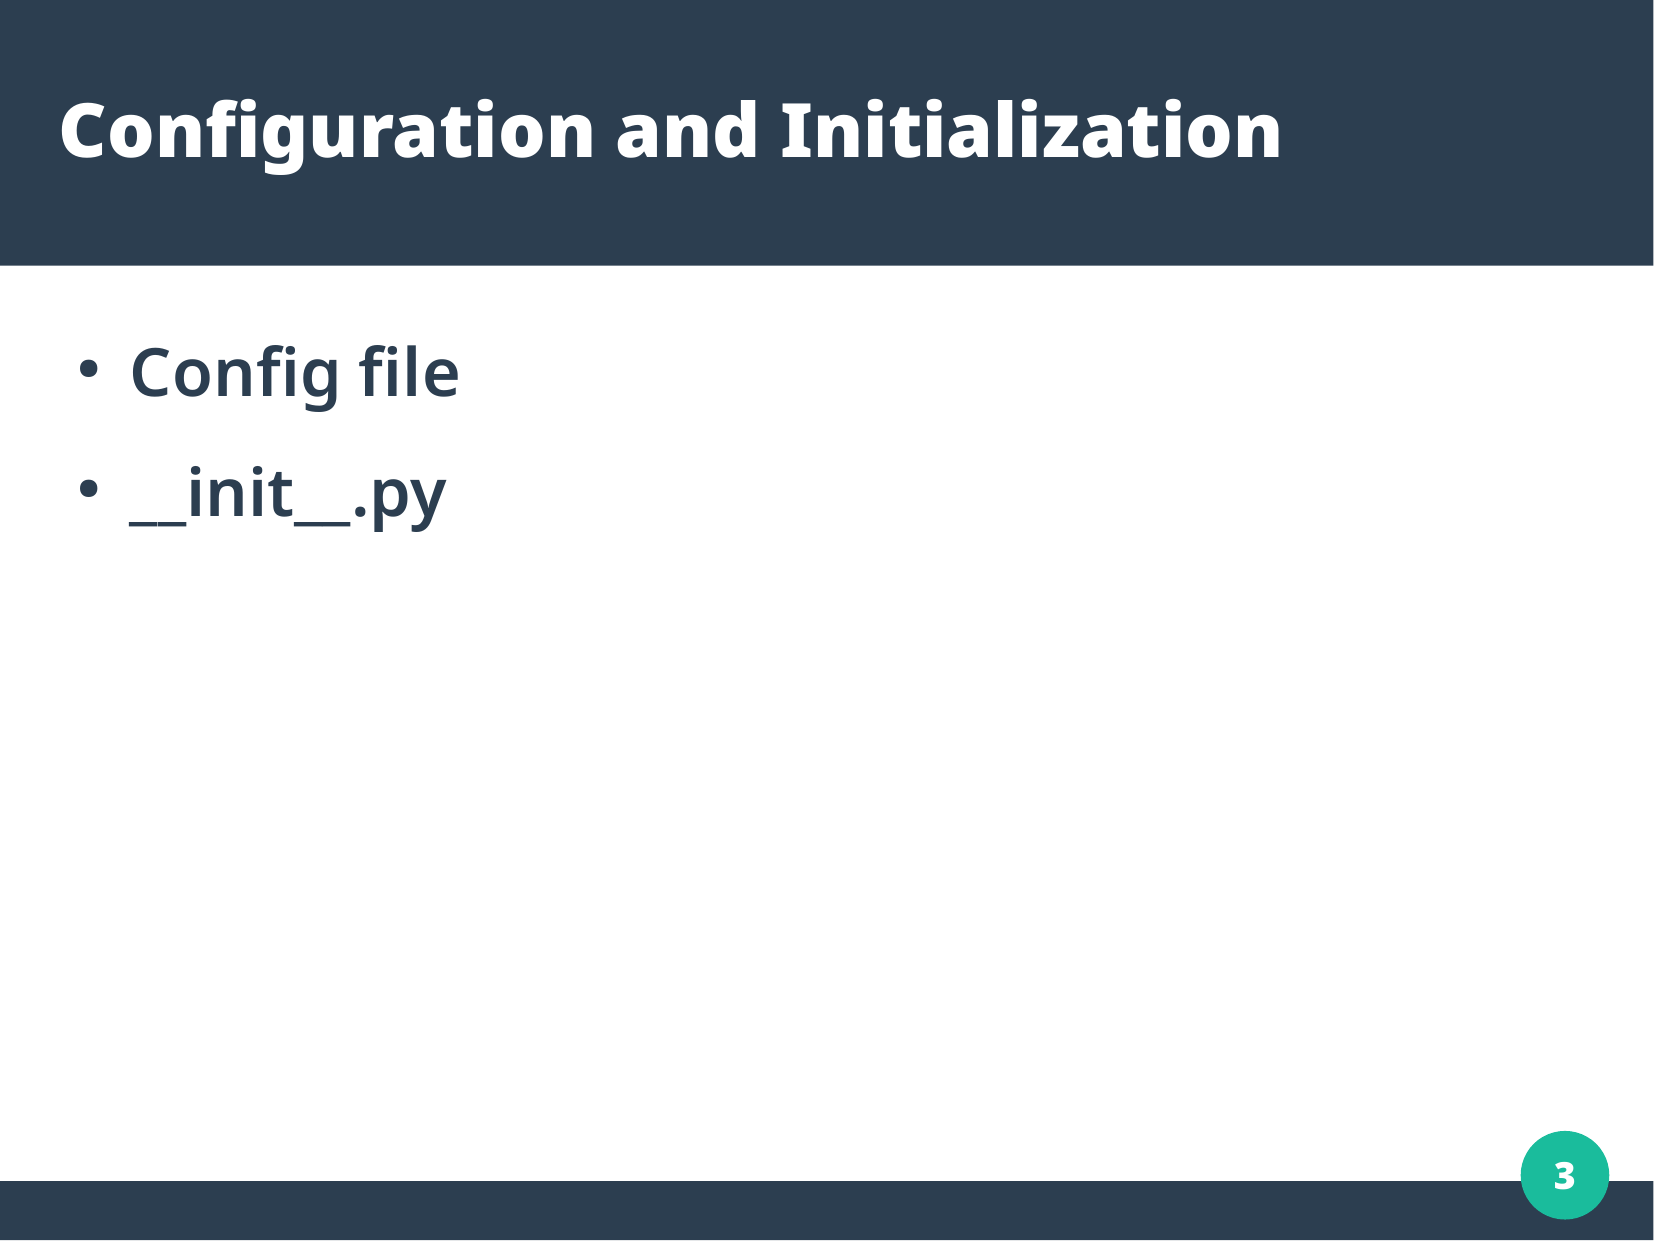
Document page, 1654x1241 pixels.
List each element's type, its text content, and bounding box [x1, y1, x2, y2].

list Config file __init__.py [59, 324, 1595, 1152]
title Configuration and Initialization [59, 49, 1595, 207]
